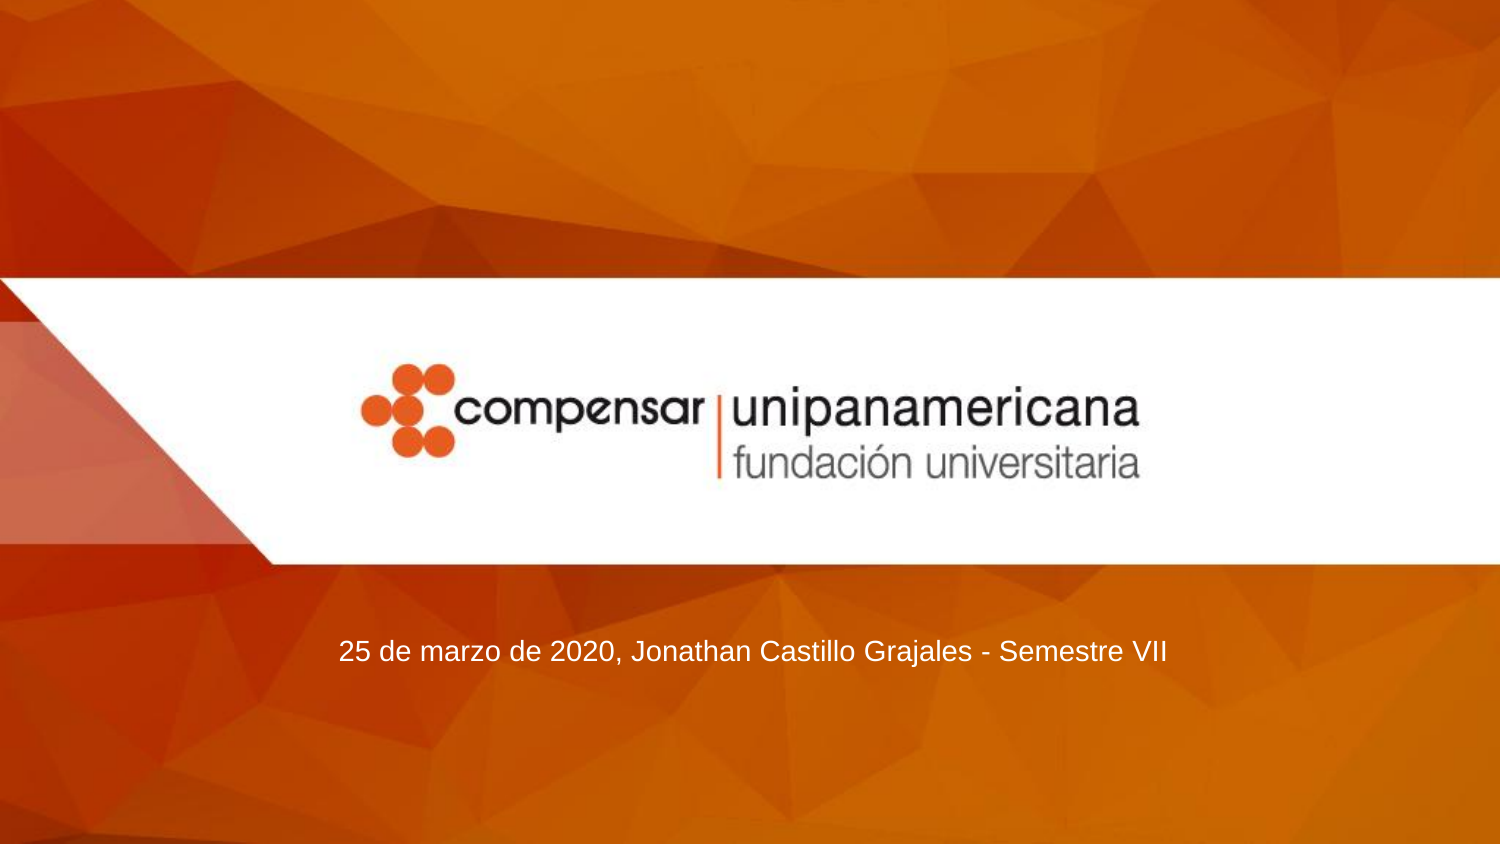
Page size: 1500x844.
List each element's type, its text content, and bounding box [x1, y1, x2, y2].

picture [0, 0, 1500, 844]
text_box 25 de marzo de 2020, Jonathan Castillo Grajales - Semestre VII [3, 617, 1500, 693]
